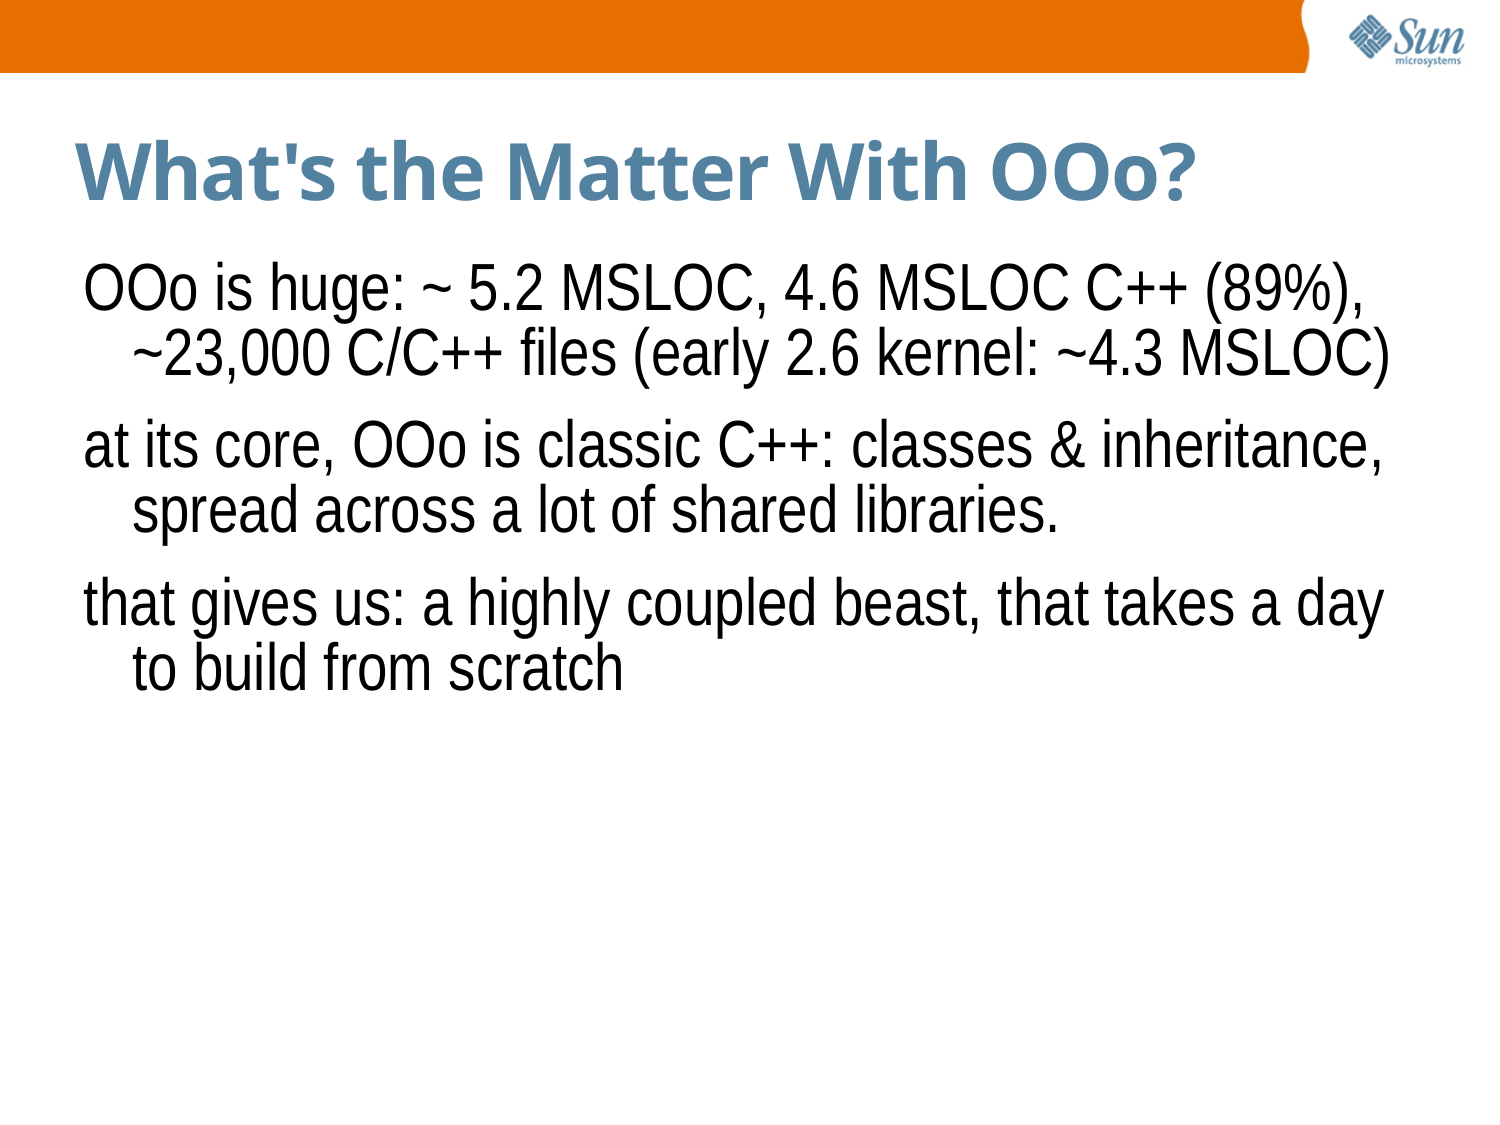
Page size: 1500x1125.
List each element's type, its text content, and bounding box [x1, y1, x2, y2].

list OOo is huge: ~ 5.2 MSLOC, 4.6 MSLOC C++ (89%), ~23,000 C/C++ files (early 2.6 kernel: ~4.3 MSLOC) at its core, OOo is classic C++: classes & inheritance, spread across a lot of shared libraries. that gives us: a highly coupled beast, that takes a day to build from scratch [64, 258, 1401, 1062]
picture [0, 0, 1500, 73]
title What's the Matter With OOo? [75, 123, 1437, 232]
